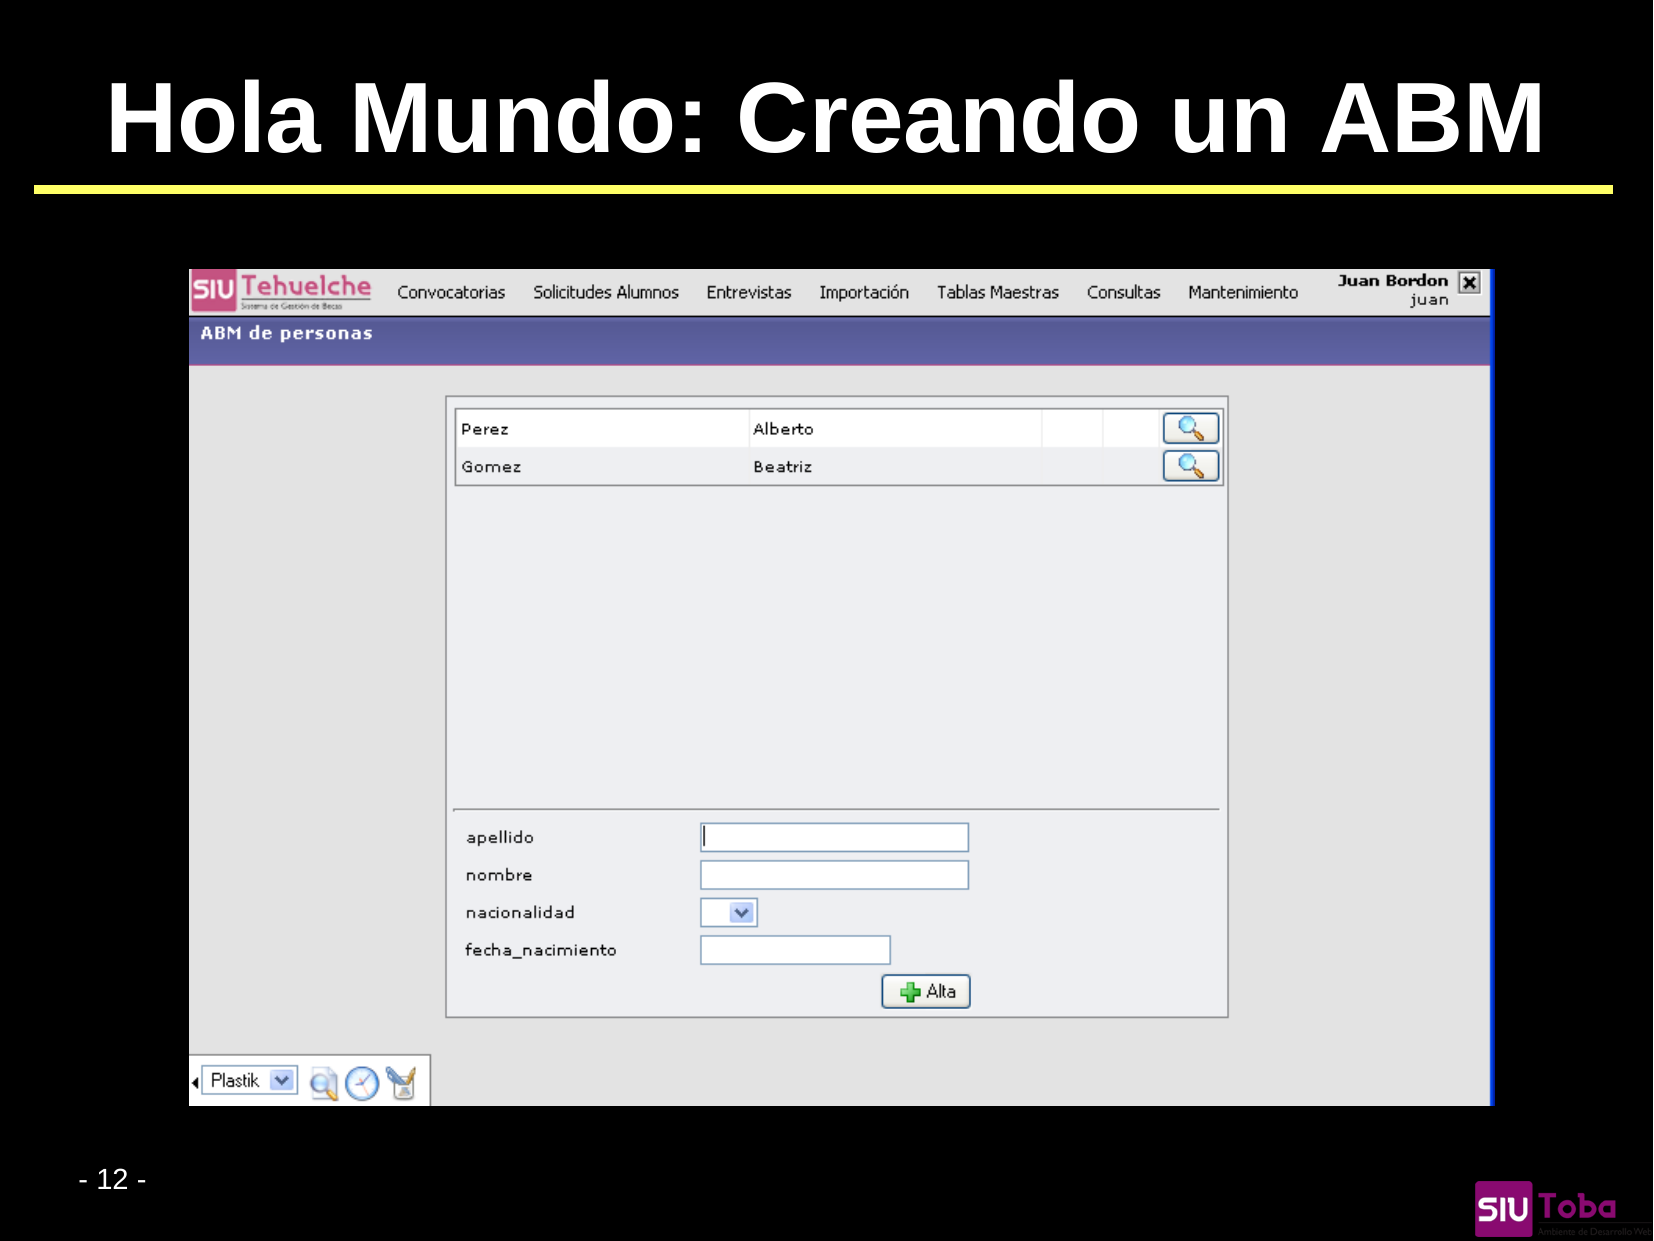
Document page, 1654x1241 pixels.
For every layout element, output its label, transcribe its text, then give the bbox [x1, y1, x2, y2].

picture [1475, 1181, 1652, 1237]
title Hola Mundo: Creando un ABM [58, 47, 1594, 188]
picture [189, 269, 1495, 1106]
